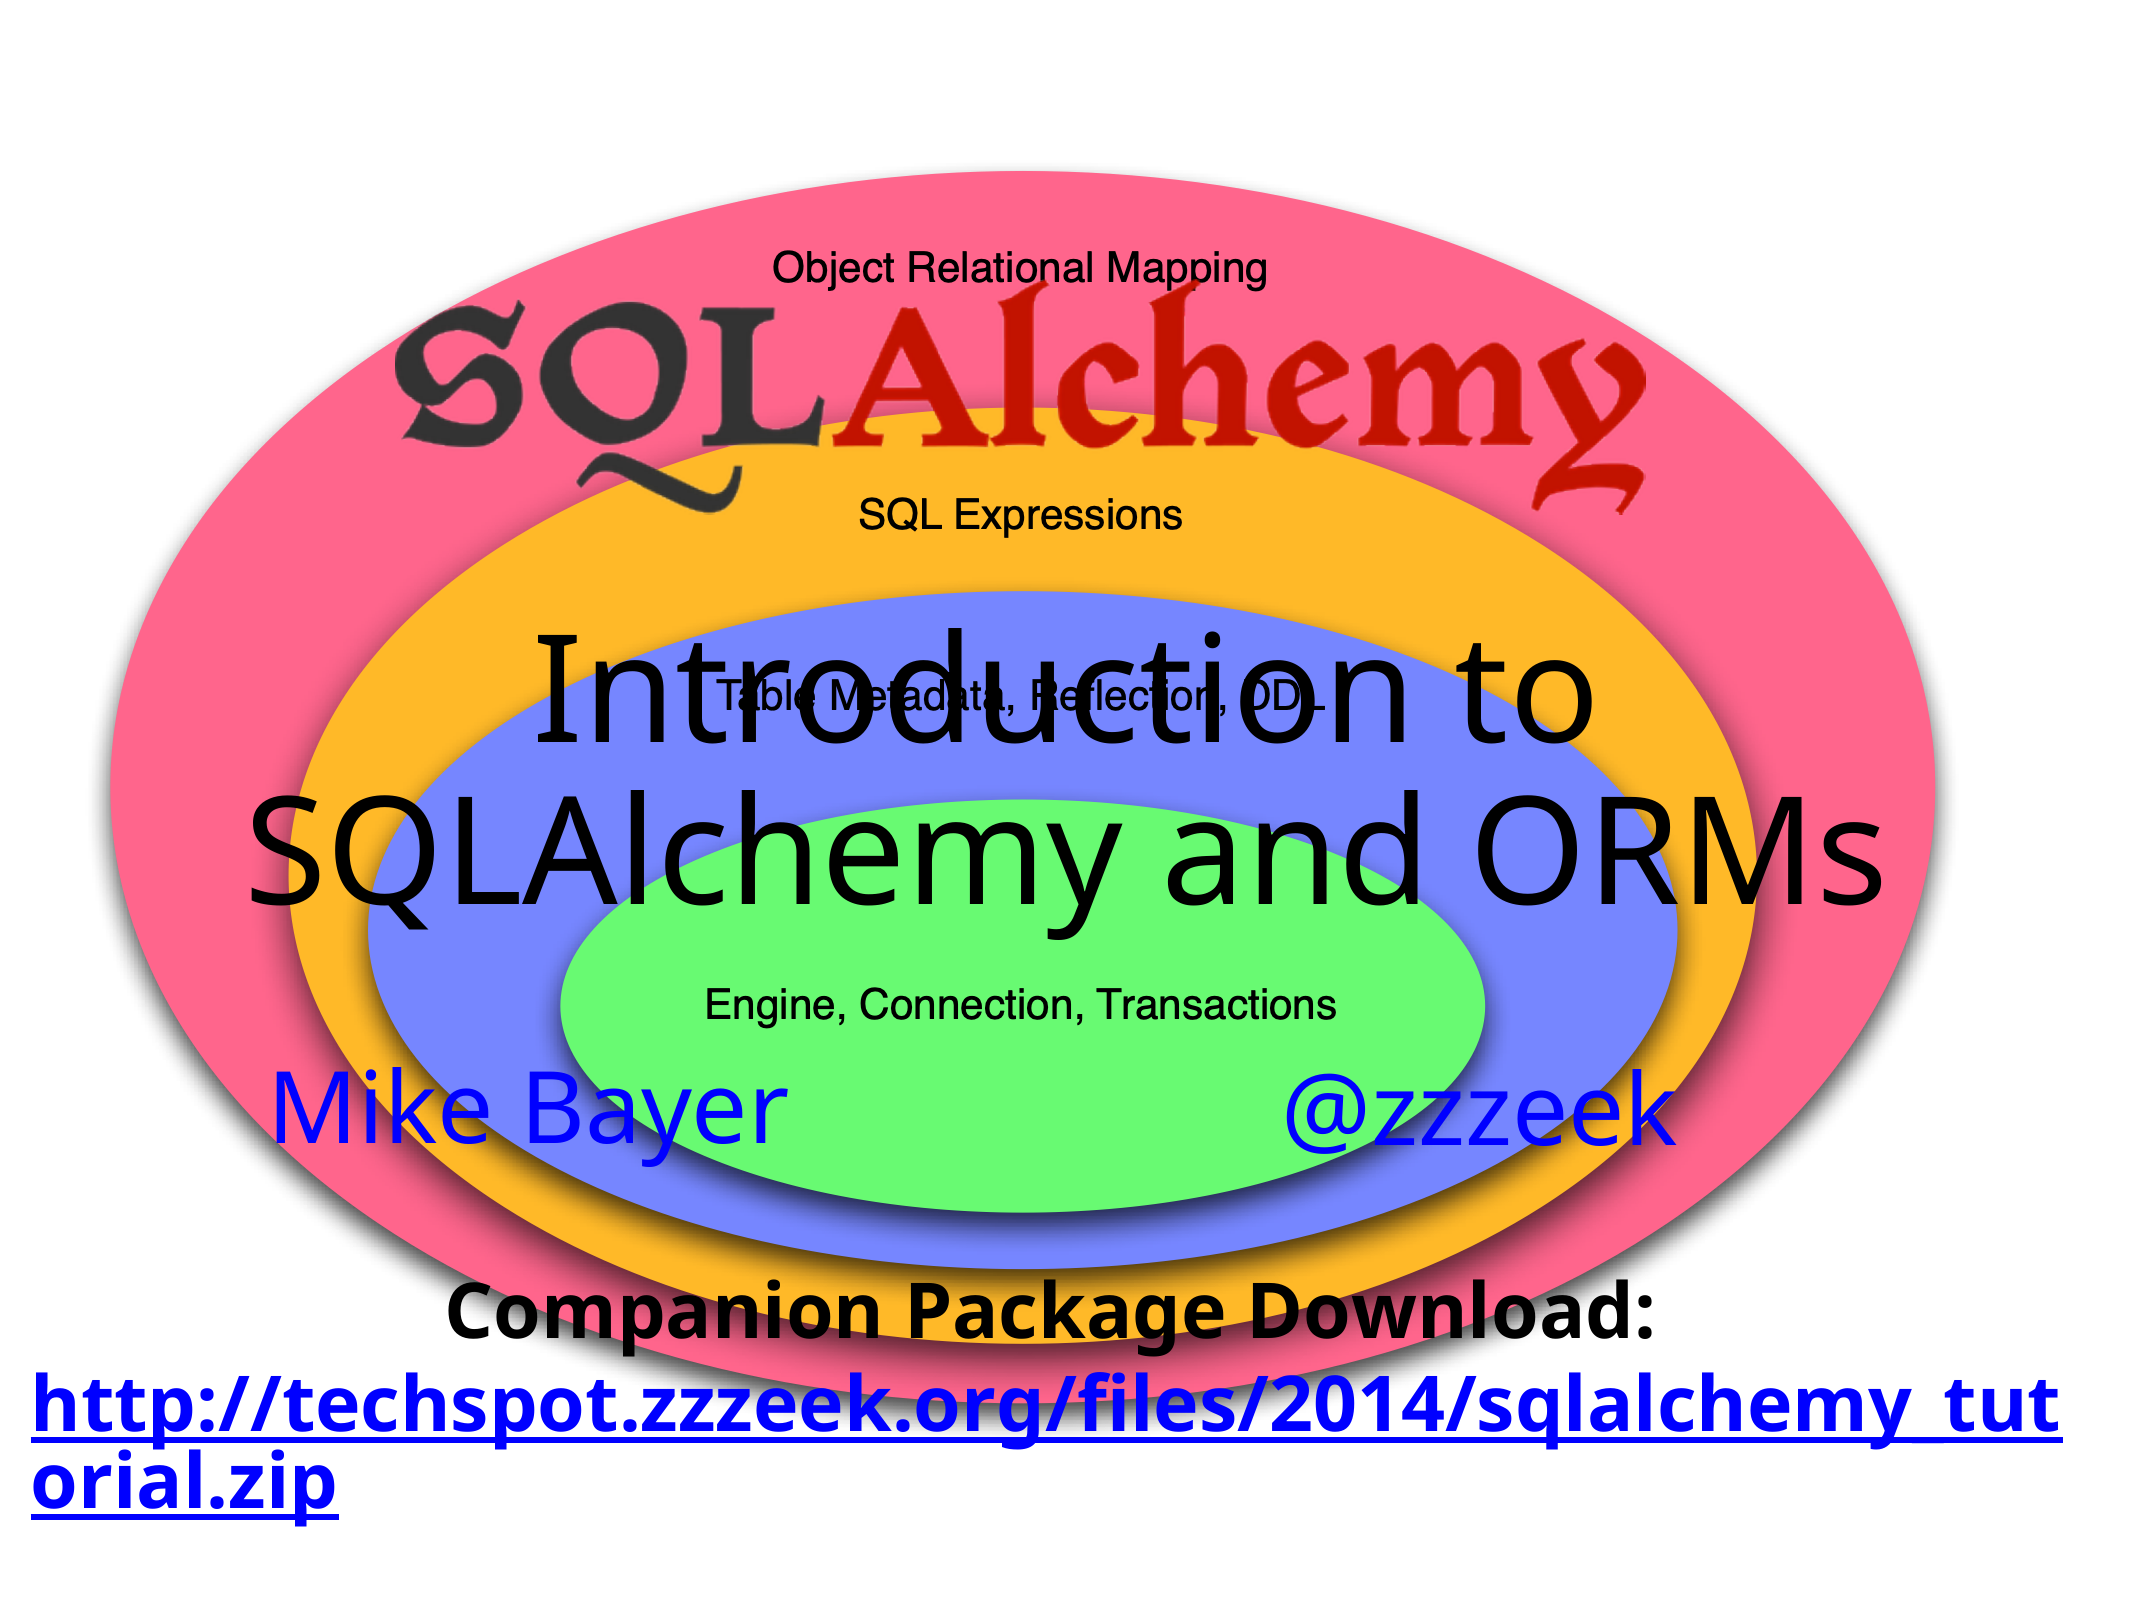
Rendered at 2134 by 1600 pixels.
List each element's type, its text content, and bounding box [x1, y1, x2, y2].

text_box Companion Package Download: http://techspot.zzzeek.org/files/2014/sqlalchemy_tutorial.zip [22, 1253, 2100, 1468]
picture [75, 148, 1967, 1253]
text_box @zzzeek [1147, 1037, 1813, 1191]
text_box Mike Bayer [233, 1035, 825, 1188]
title Introduction to SQLAlchemy and ORMs [208, 462, 1925, 1088]
